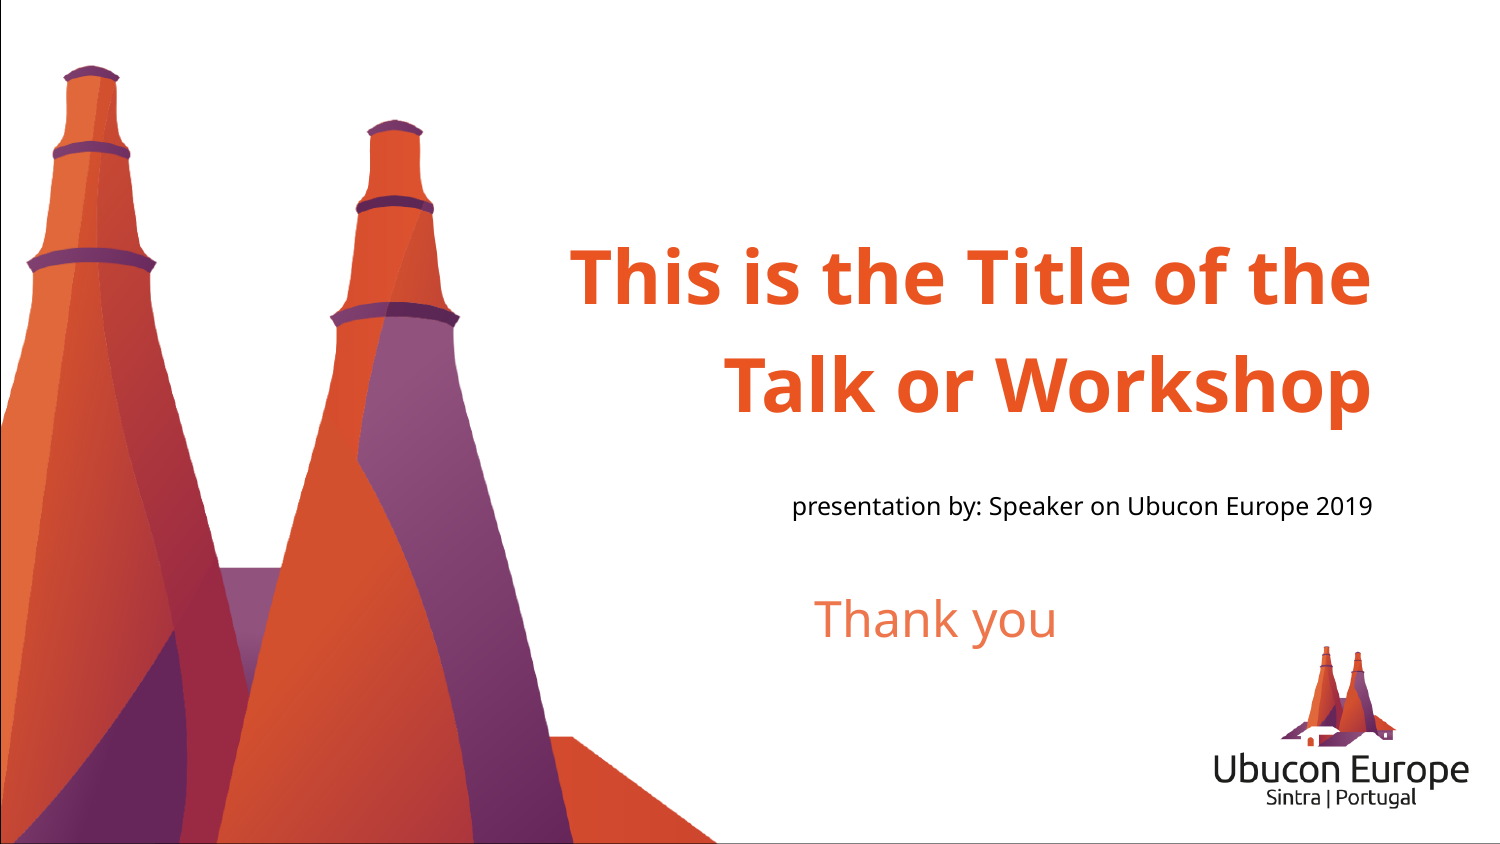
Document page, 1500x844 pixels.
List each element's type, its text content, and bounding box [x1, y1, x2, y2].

subtitle presentation by: Speaker on Ubucon Europe 2019 [500, 437, 1374, 573]
picture [0, 0, 1500, 844]
title This is the Title of the Talk or Workshop [500, 155, 1374, 437]
